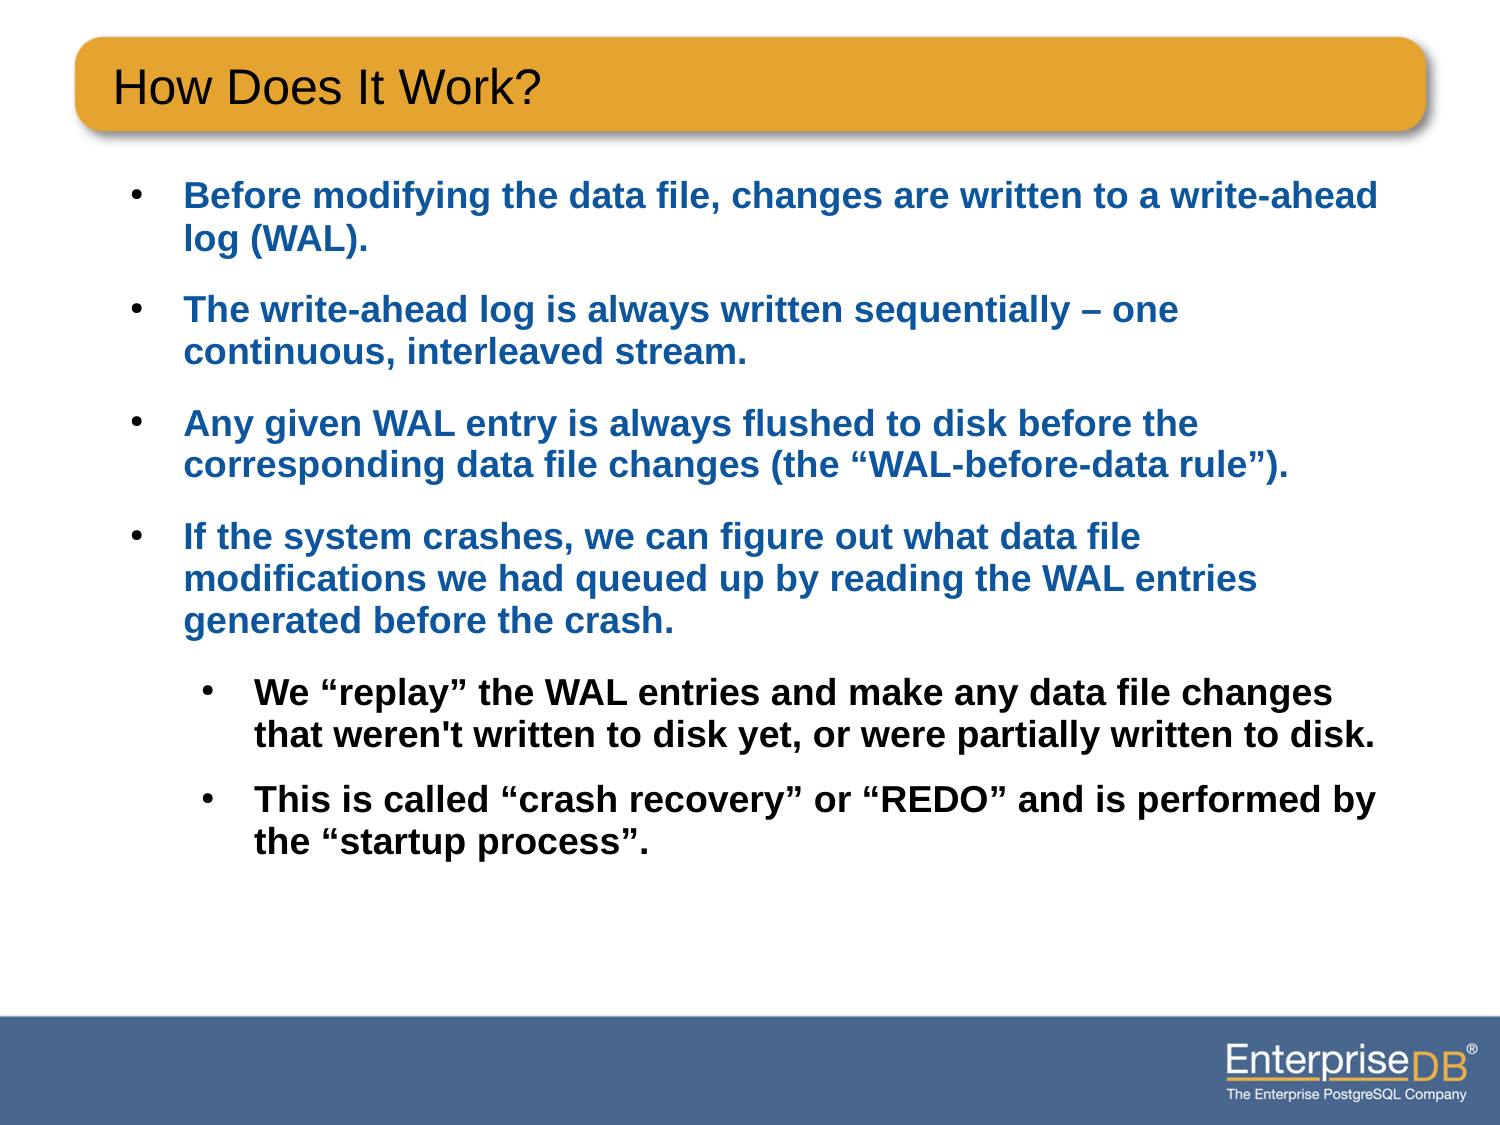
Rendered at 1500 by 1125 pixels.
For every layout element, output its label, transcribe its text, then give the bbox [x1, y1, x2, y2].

title How Does It Work? [112, 37, 1388, 138]
picture [0, 0, 1500, 1125]
list Before modifying the data file, changes are written to a write-ahead log (WAL). The write-ahead log is always written sequentially – one continuous, interleaved stream. Any given WAL entry is always flushed to disk before the corresponding data file changes (the “WAL-before-data rule”). If the system crashes, we can figure out what data file modifications we had queued up by reading the WAL entries generated before the crash. We “replay” the WAL entries and make any data file changes that weren't written to disk yet, or were partially written to disk. This is called “crash recovery” or “REDO” and is performed by the “startup process”. [112, 174, 1388, 948]
